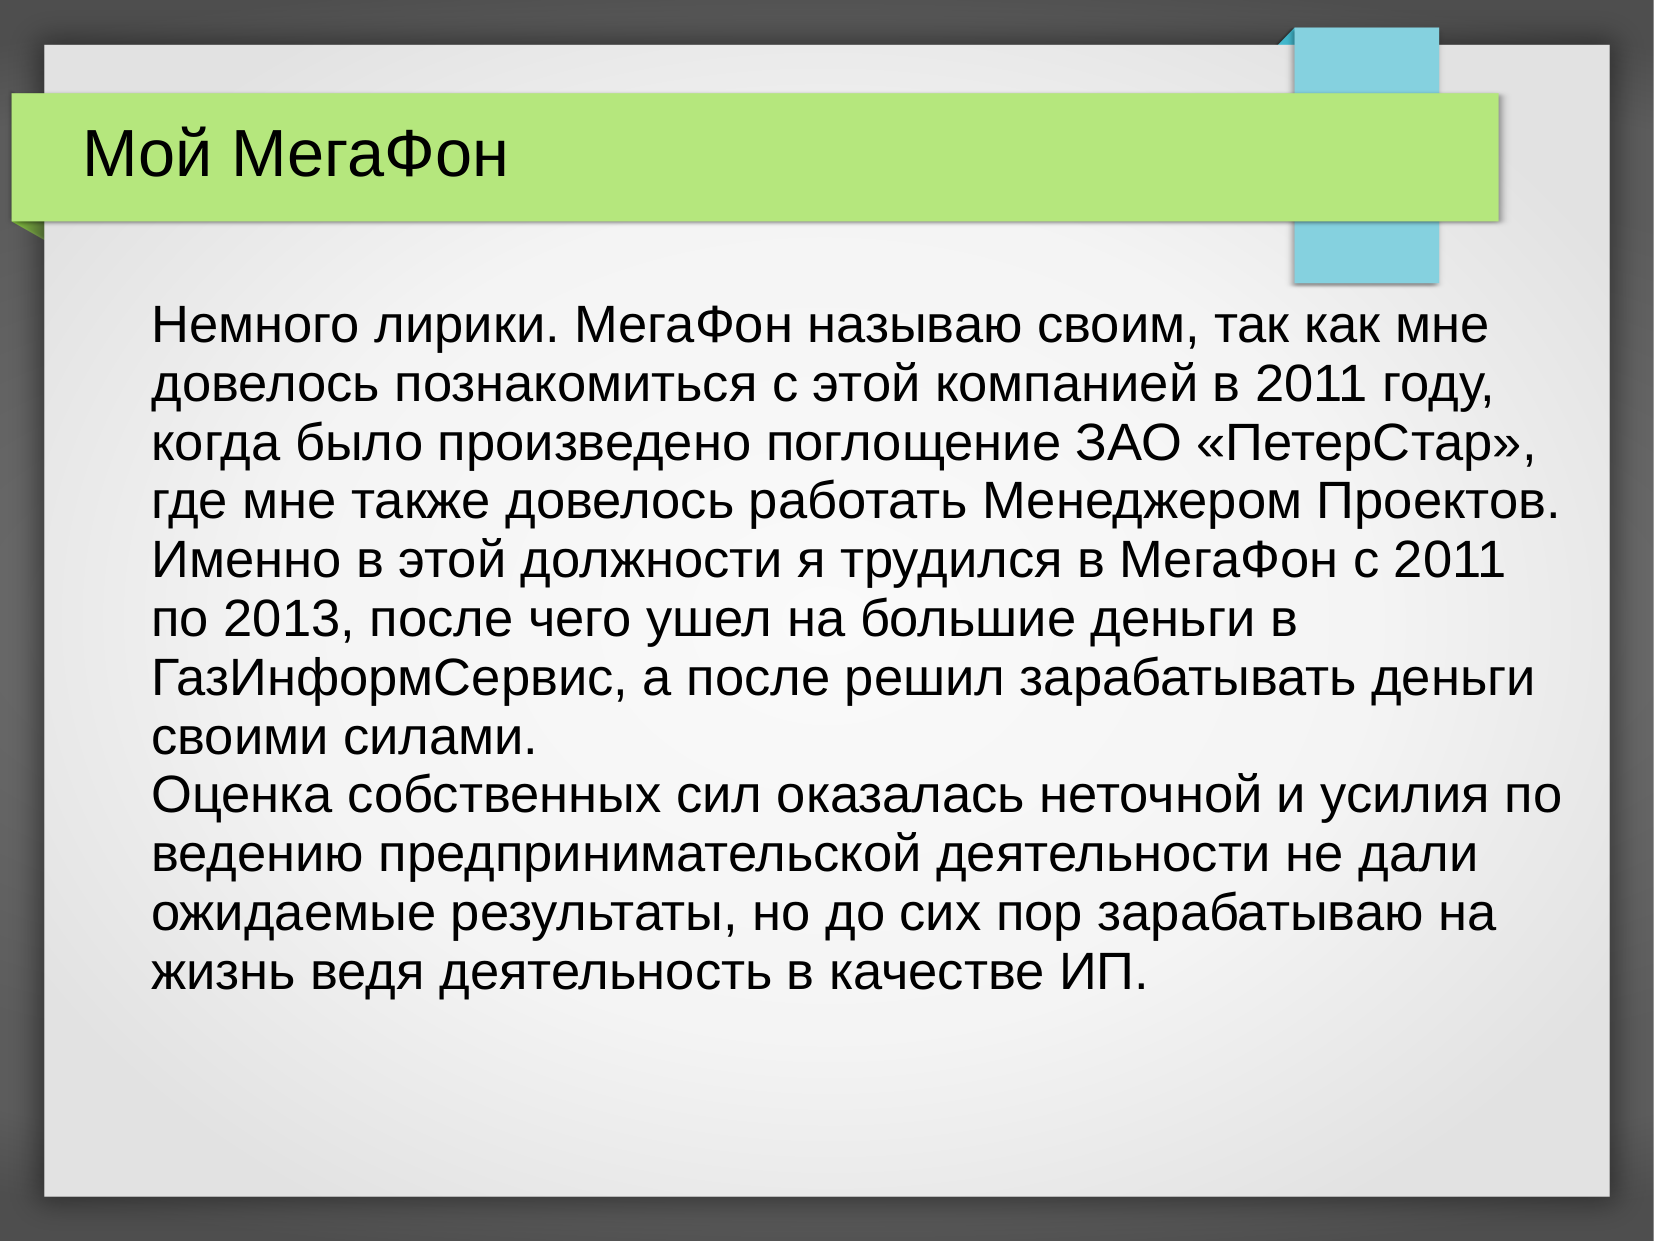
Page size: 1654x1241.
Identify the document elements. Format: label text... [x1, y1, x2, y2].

picture [0, 0, 1654, 1241]
title Мой МегаФон [82, 94, 1264, 213]
list Немного лирики. МегаФон называю своим, так как мне довелось познакомиться с этой компанией в 2011 году, когда было произведено поглощение ЗАО «ПетерСтар», где мне также довелось работать Менеджером Проектов. Именно в этой должности я трудился в МегаФон с 2011 по 2013, после чего ушел на большие деньги в ГазИнформСервис, а после решил зарабатывать деньги своими силами. Оценка собственных сил оказалась неточной и усилия по ведению предпринимательской деятельности не дали ожидаемые результаты, но до сих пор зарабатываю на жизнь ведя деятельность в качестве ИП. [82, 295, 1571, 1015]
